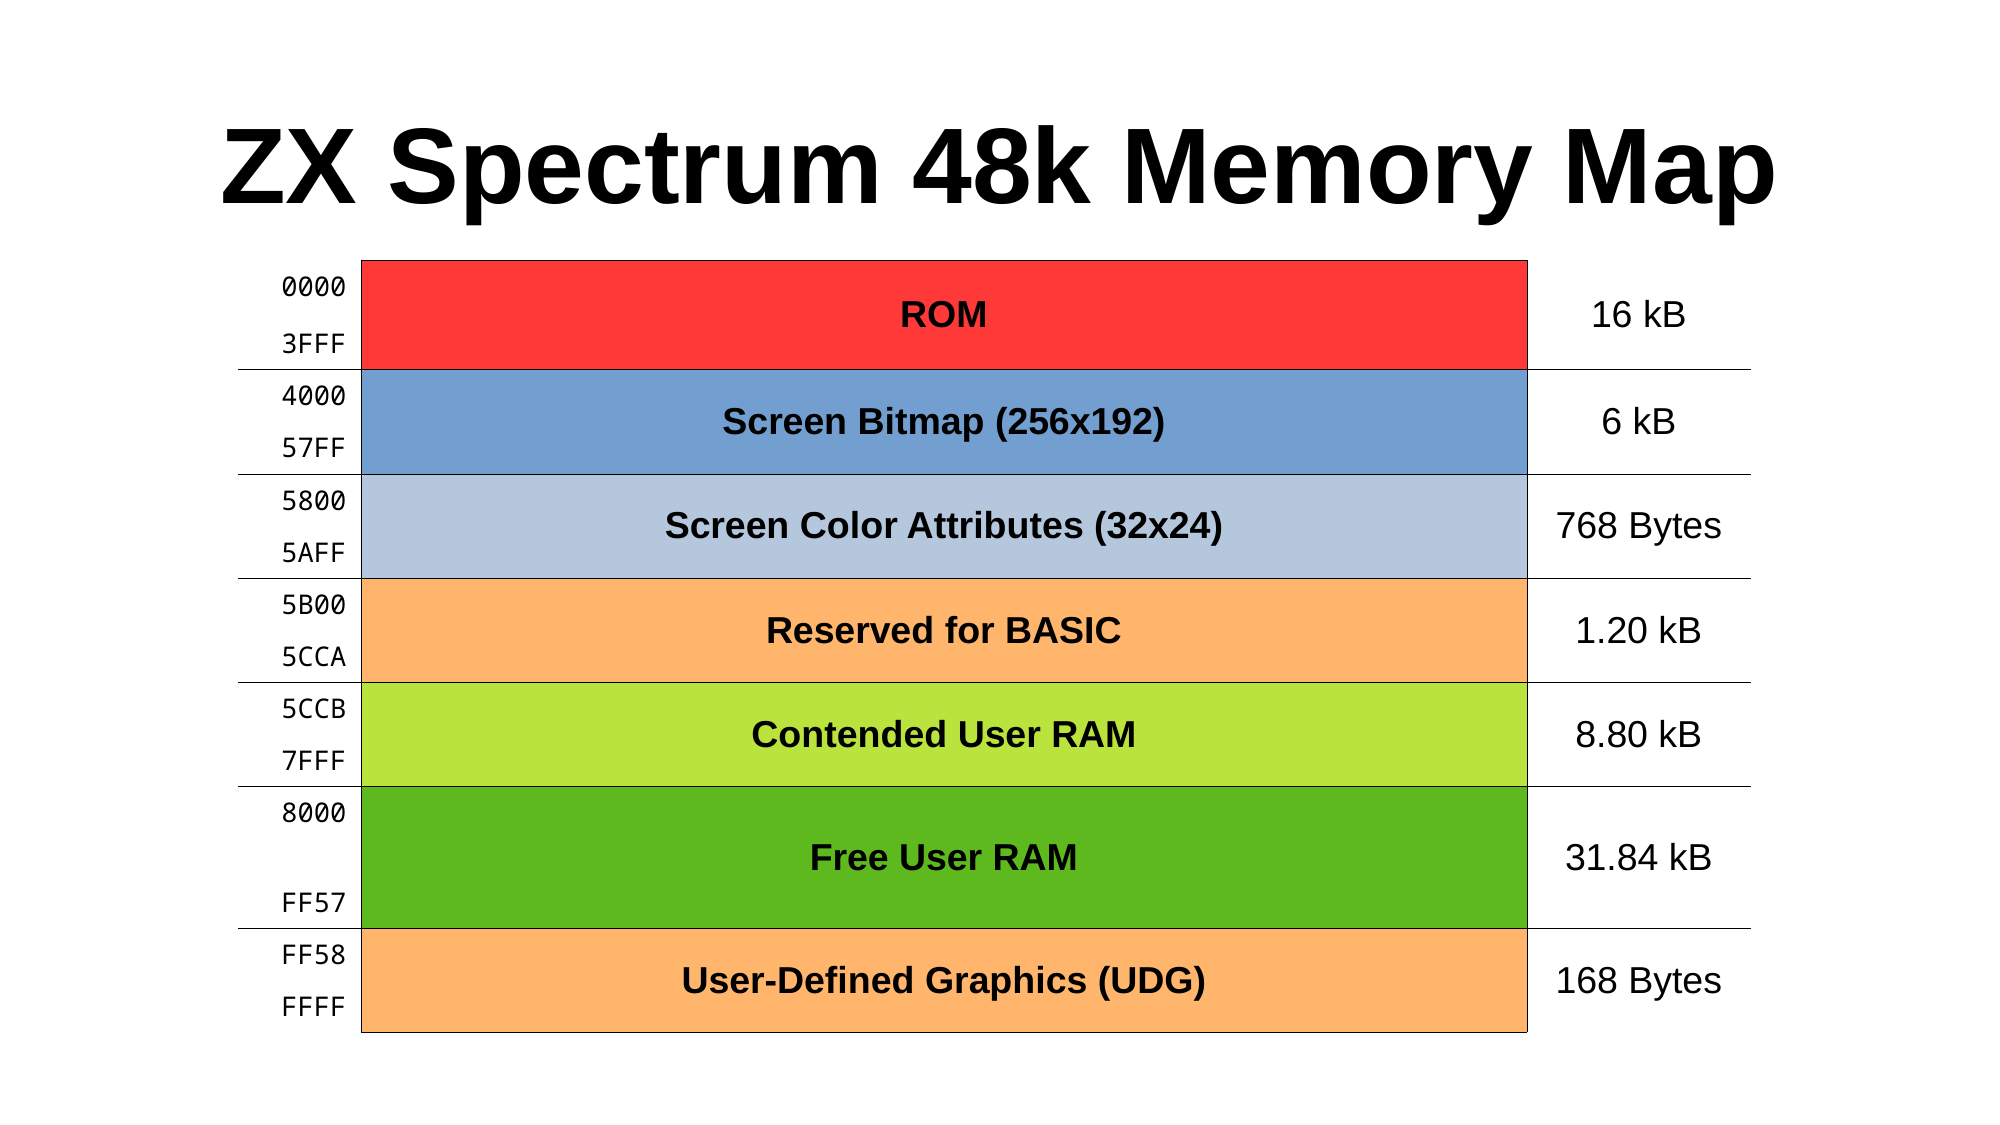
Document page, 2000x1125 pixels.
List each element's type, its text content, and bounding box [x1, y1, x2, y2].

table_cell 31.84 kB [1528, 787, 1751, 928]
table_cell FF57 [238, 839, 361, 928]
table_cell 5CCB [238, 683, 361, 734]
table_cell User-Defined Graphics (UDG) [362, 929, 1527, 1032]
table_cell 7FFF [238, 734, 361, 786]
table_cell Screen Bitmap (256x192) [362, 370, 1527, 474]
table_header 0000 [238, 260, 361, 312]
table_cell 5800 [238, 475, 361, 526]
table_cell 168 Bytes [1528, 929, 1751, 1032]
table_cell 57FF [238, 421, 361, 474]
table_cell 5AFF [238, 526, 361, 578]
table_cell 8000 [238, 787, 361, 839]
table_header ROM [362, 261, 1527, 369]
table_cell 5B00 [238, 579, 361, 630]
table_cell Screen Color Attributes (32x24) [362, 475, 1527, 578]
table_cell 1.20 kB [1528, 579, 1751, 682]
table_cell 8.80 kB [1528, 683, 1751, 786]
table_cell 3FFF [238, 312, 361, 369]
table_cell FFFF [238, 980, 361, 1032]
table_header 16 kB [1528, 260, 1751, 369]
table_cell 6 kB [1528, 370, 1751, 474]
title ZX Spectrum 48k Memory Map [137, 59, 1862, 278]
table_cell 5CCA [238, 630, 361, 682]
table_cell FF58 [238, 929, 361, 980]
table_cell Free User RAM [362, 787, 1527, 928]
table_cell Contended User RAM [362, 683, 1527, 786]
table_cell Reserved for BASIC [362, 579, 1527, 682]
table_cell 4000 [238, 370, 361, 421]
table_cell 768 Bytes [1528, 475, 1751, 578]
